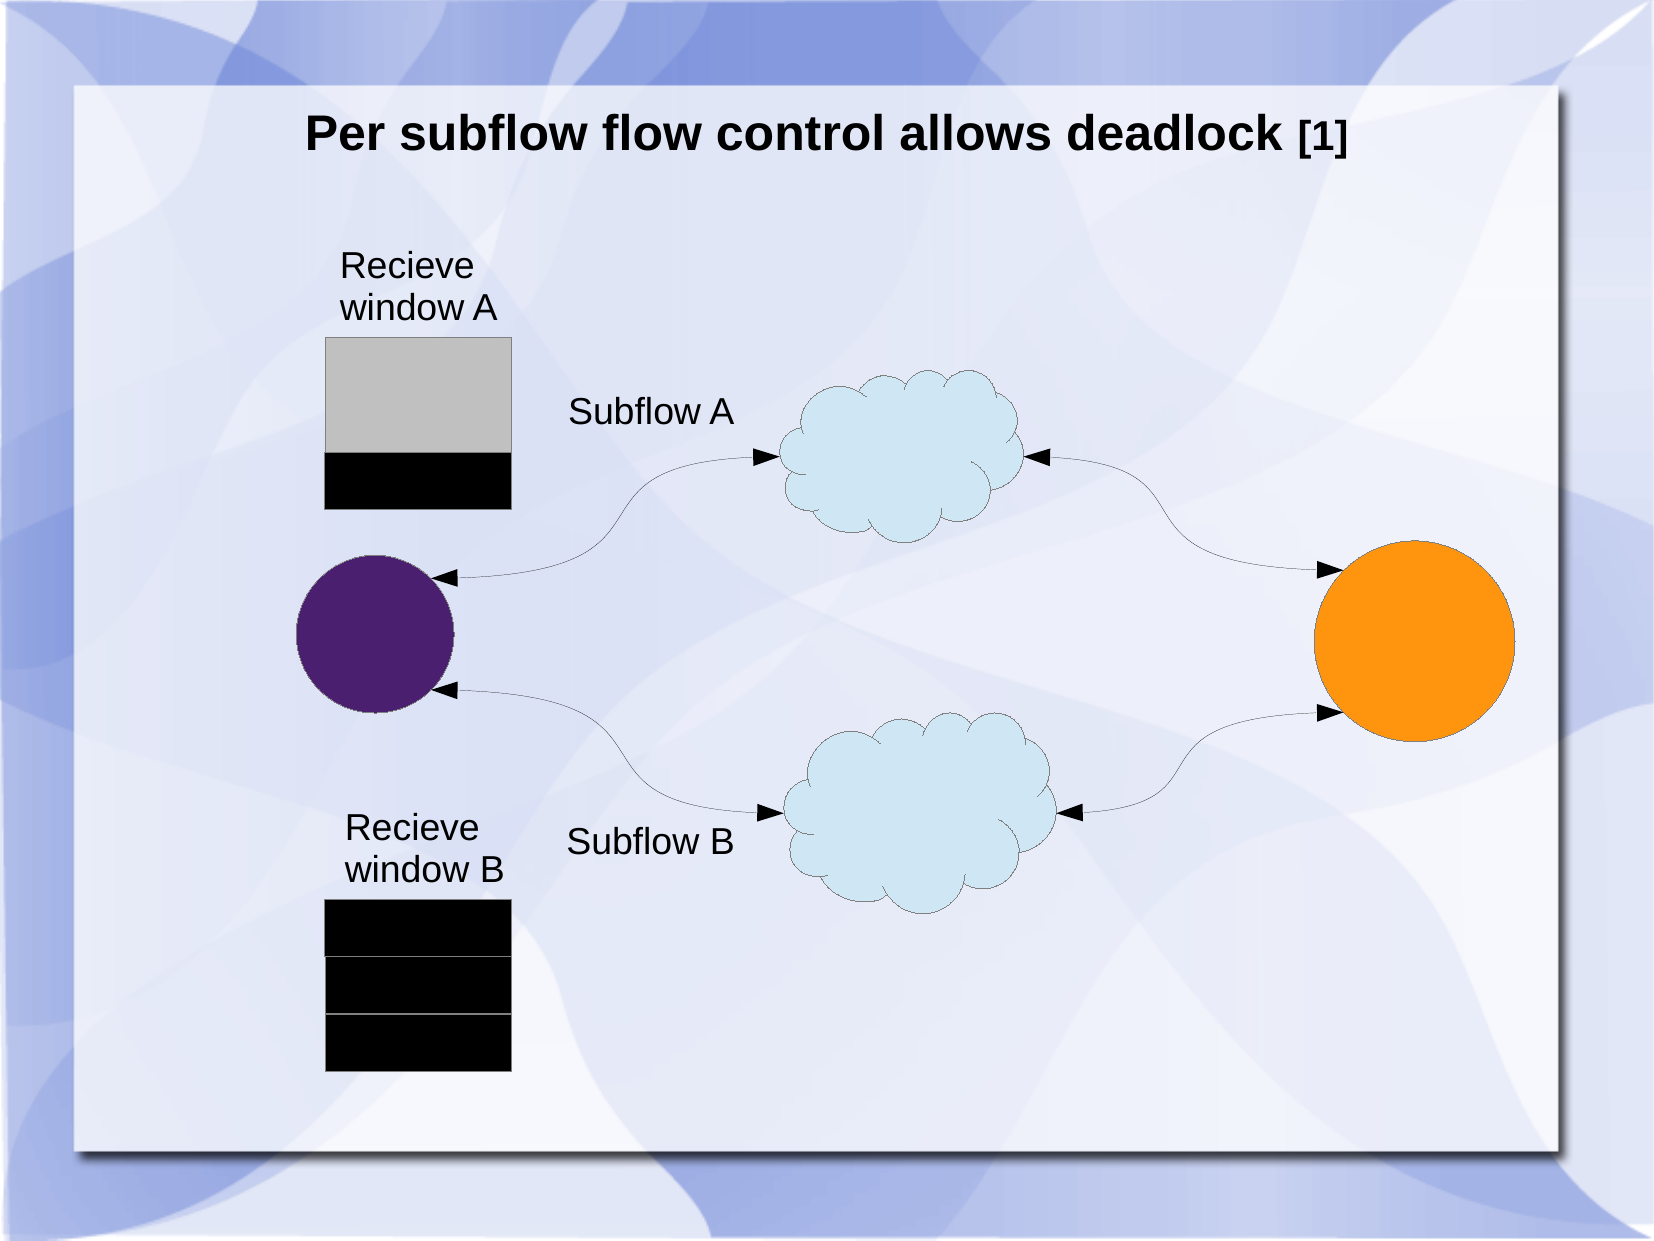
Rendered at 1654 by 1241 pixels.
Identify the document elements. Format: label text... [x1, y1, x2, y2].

text_box Recieve window A [325, 237, 513, 336]
text_box Subflow B [551, 813, 750, 871]
text_box [779, 370, 1024, 543]
text_box [783, 712, 1057, 914]
text_box [324, 337, 512, 510]
title Per subflow flow control allows deadlock [1] [82, 30, 1571, 238]
text_box Recieve window B [330, 799, 520, 898]
picture [0, 0, 1654, 1241]
text_box [324, 899, 512, 1072]
text_box [1314, 540, 1516, 742]
text_box [296, 555, 455, 714]
text_box Subflow A [553, 383, 750, 441]
